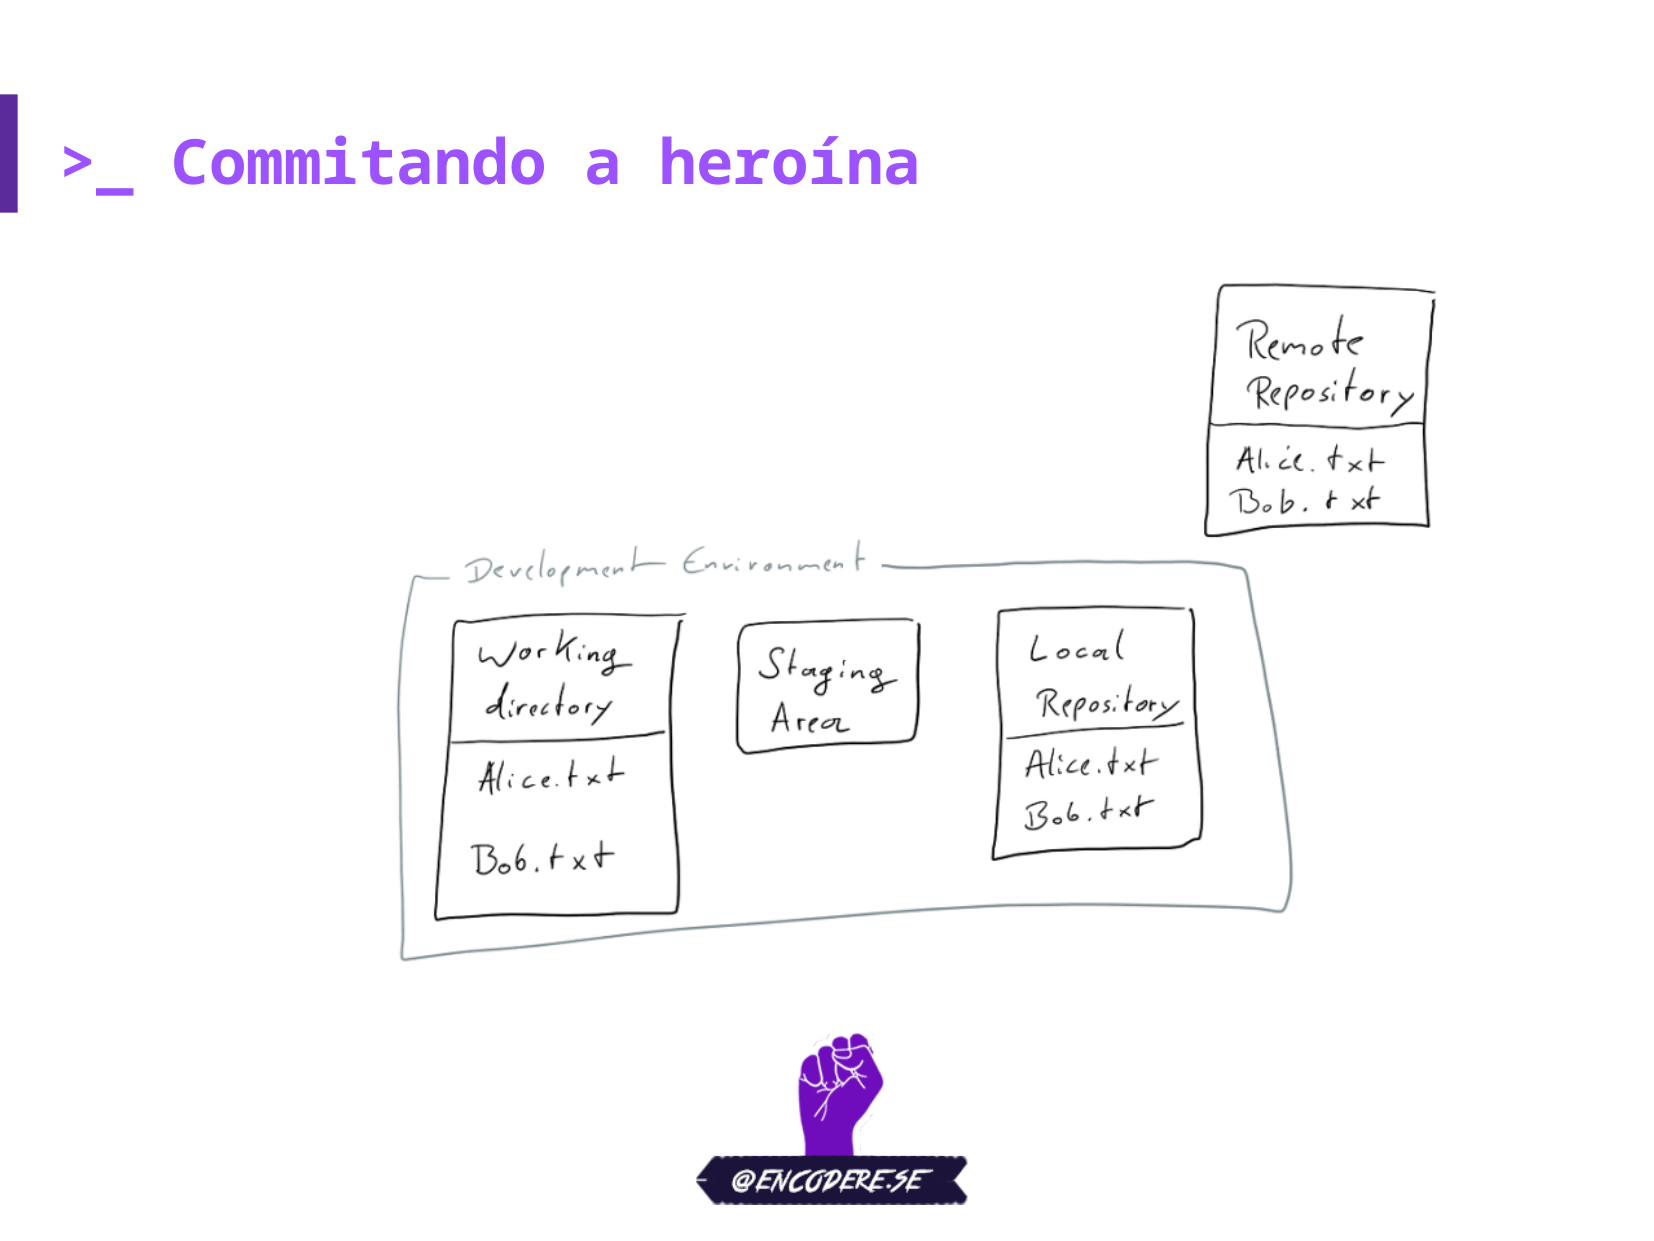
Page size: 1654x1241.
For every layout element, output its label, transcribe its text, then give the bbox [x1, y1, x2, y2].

title >_ Commitando a heroína [59, 118, 1489, 273]
picture [350, 234, 1489, 993]
text_box [0, 94, 18, 213]
picture [696, 1027, 969, 1205]
